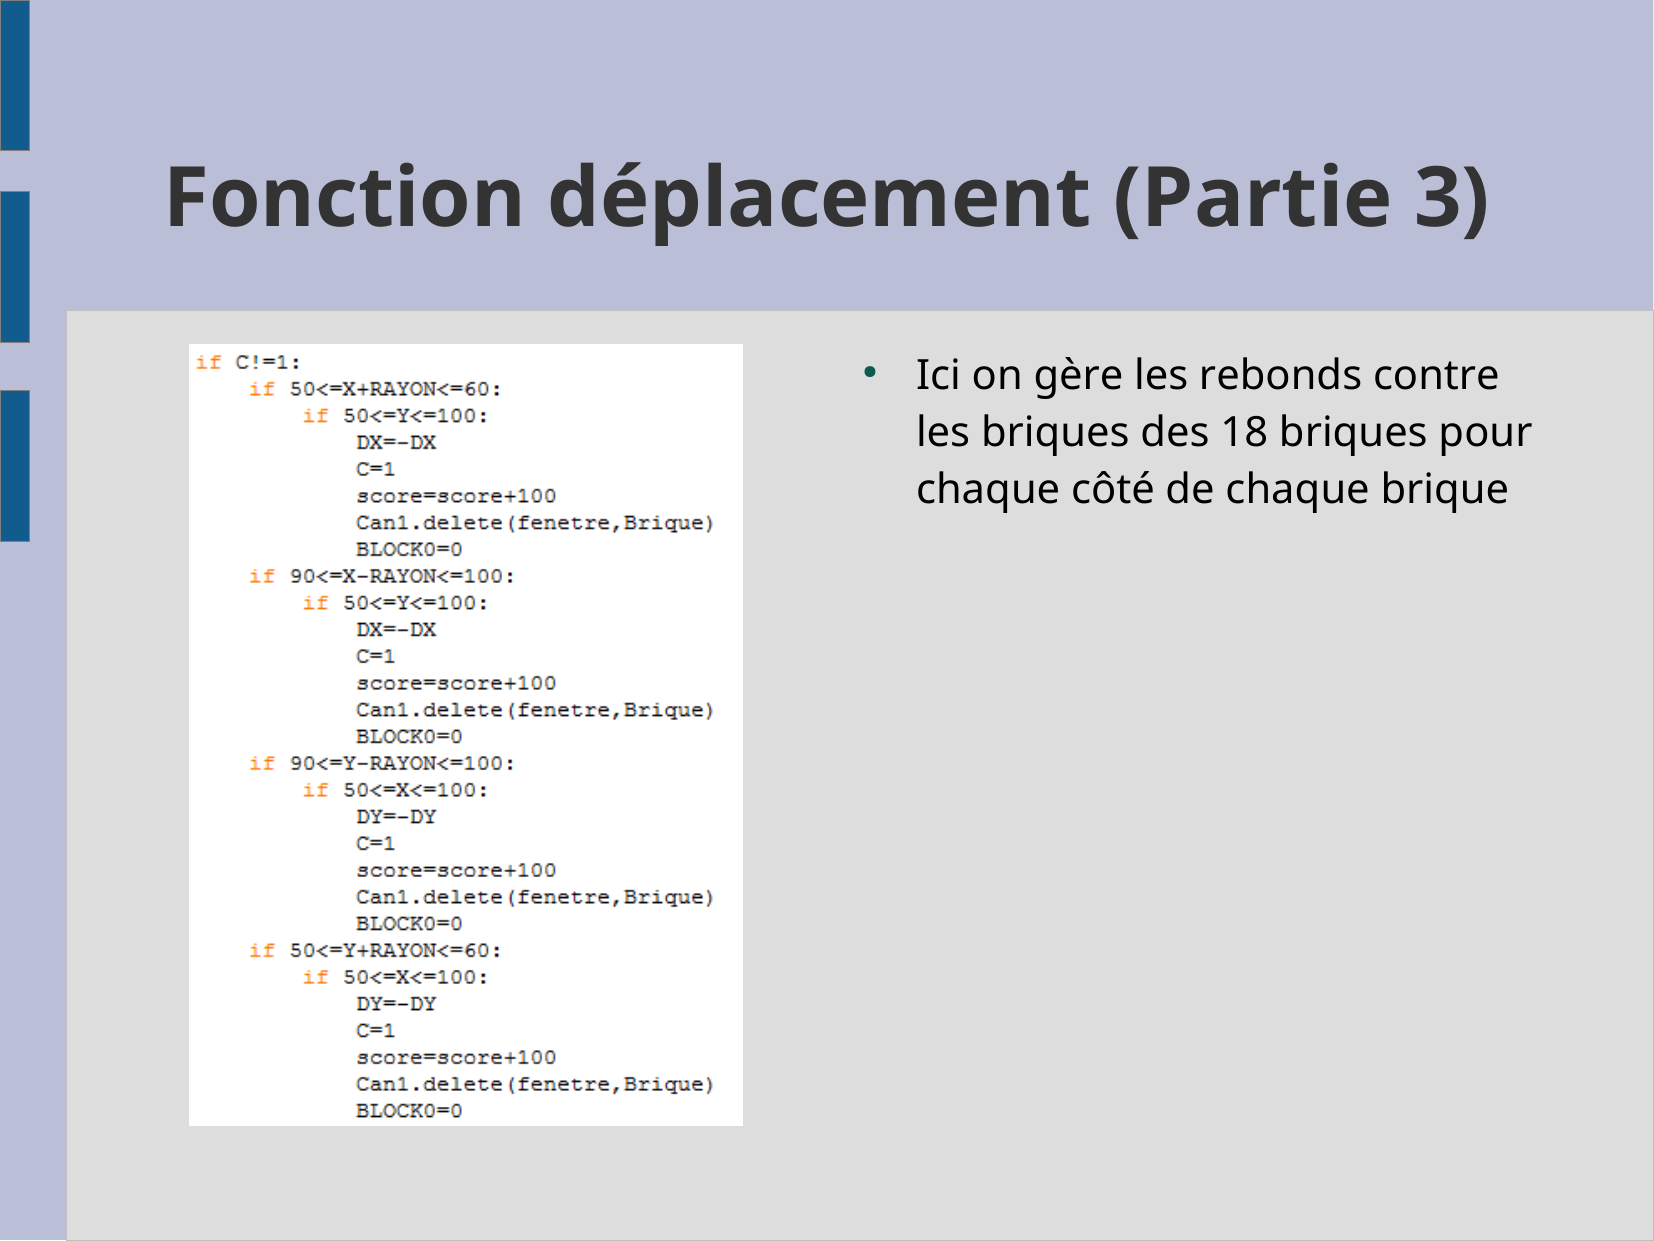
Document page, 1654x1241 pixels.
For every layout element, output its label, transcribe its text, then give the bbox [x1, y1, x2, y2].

list Ici on gère les rebonds contre les briques des 18 briques pour chaque côté de chaque brique [845, 344, 1535, 718]
picture [189, 344, 743, 1126]
title Fonction déplacement (Partie 3) [121, 91, 1534, 299]
